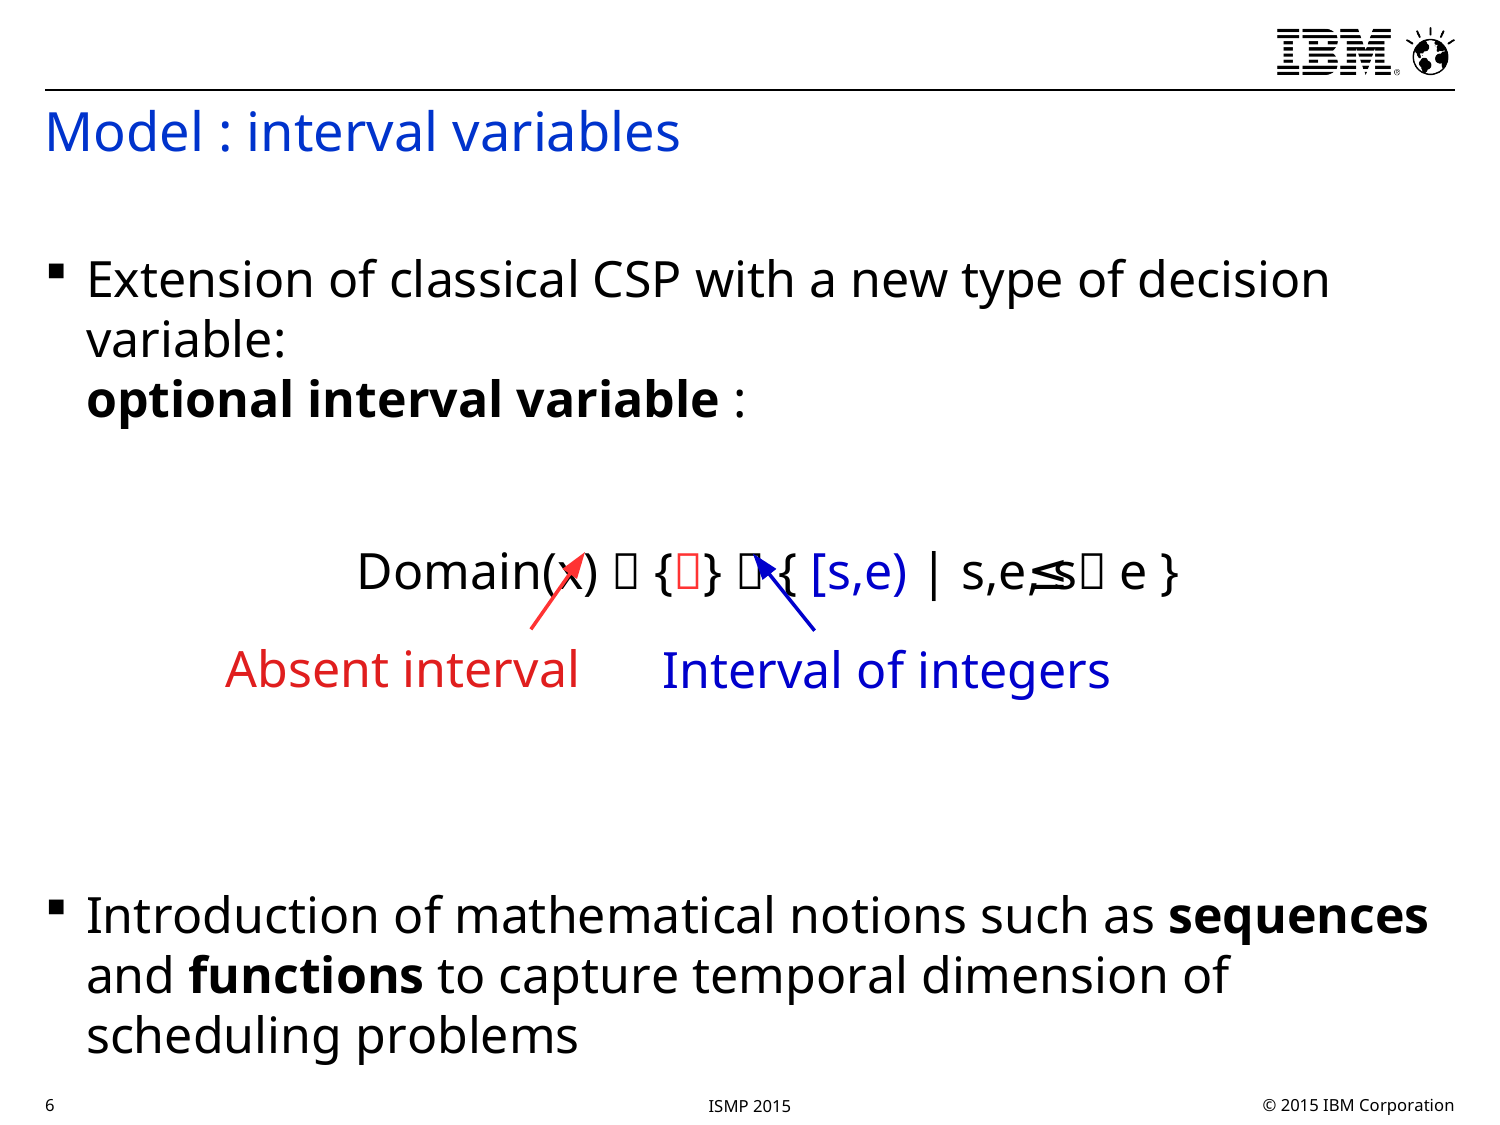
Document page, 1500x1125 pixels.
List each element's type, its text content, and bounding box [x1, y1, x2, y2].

list Extension of classical CSP with a new type of decision variable: optional interval variable : Domain(x)  {}  { [s,e) | s,e, s≤e } Introduction of mathematical notions such as sequences and functions to capture temporal dimension of scheduling problems [29, 239, 1455, 1066]
text_box Absent interval [210, 629, 596, 705]
title Model : interval variables [29, 97, 1455, 203]
text_box Interval of integers [647, 630, 1201, 766]
picture [1260, 10, 1468, 90]
